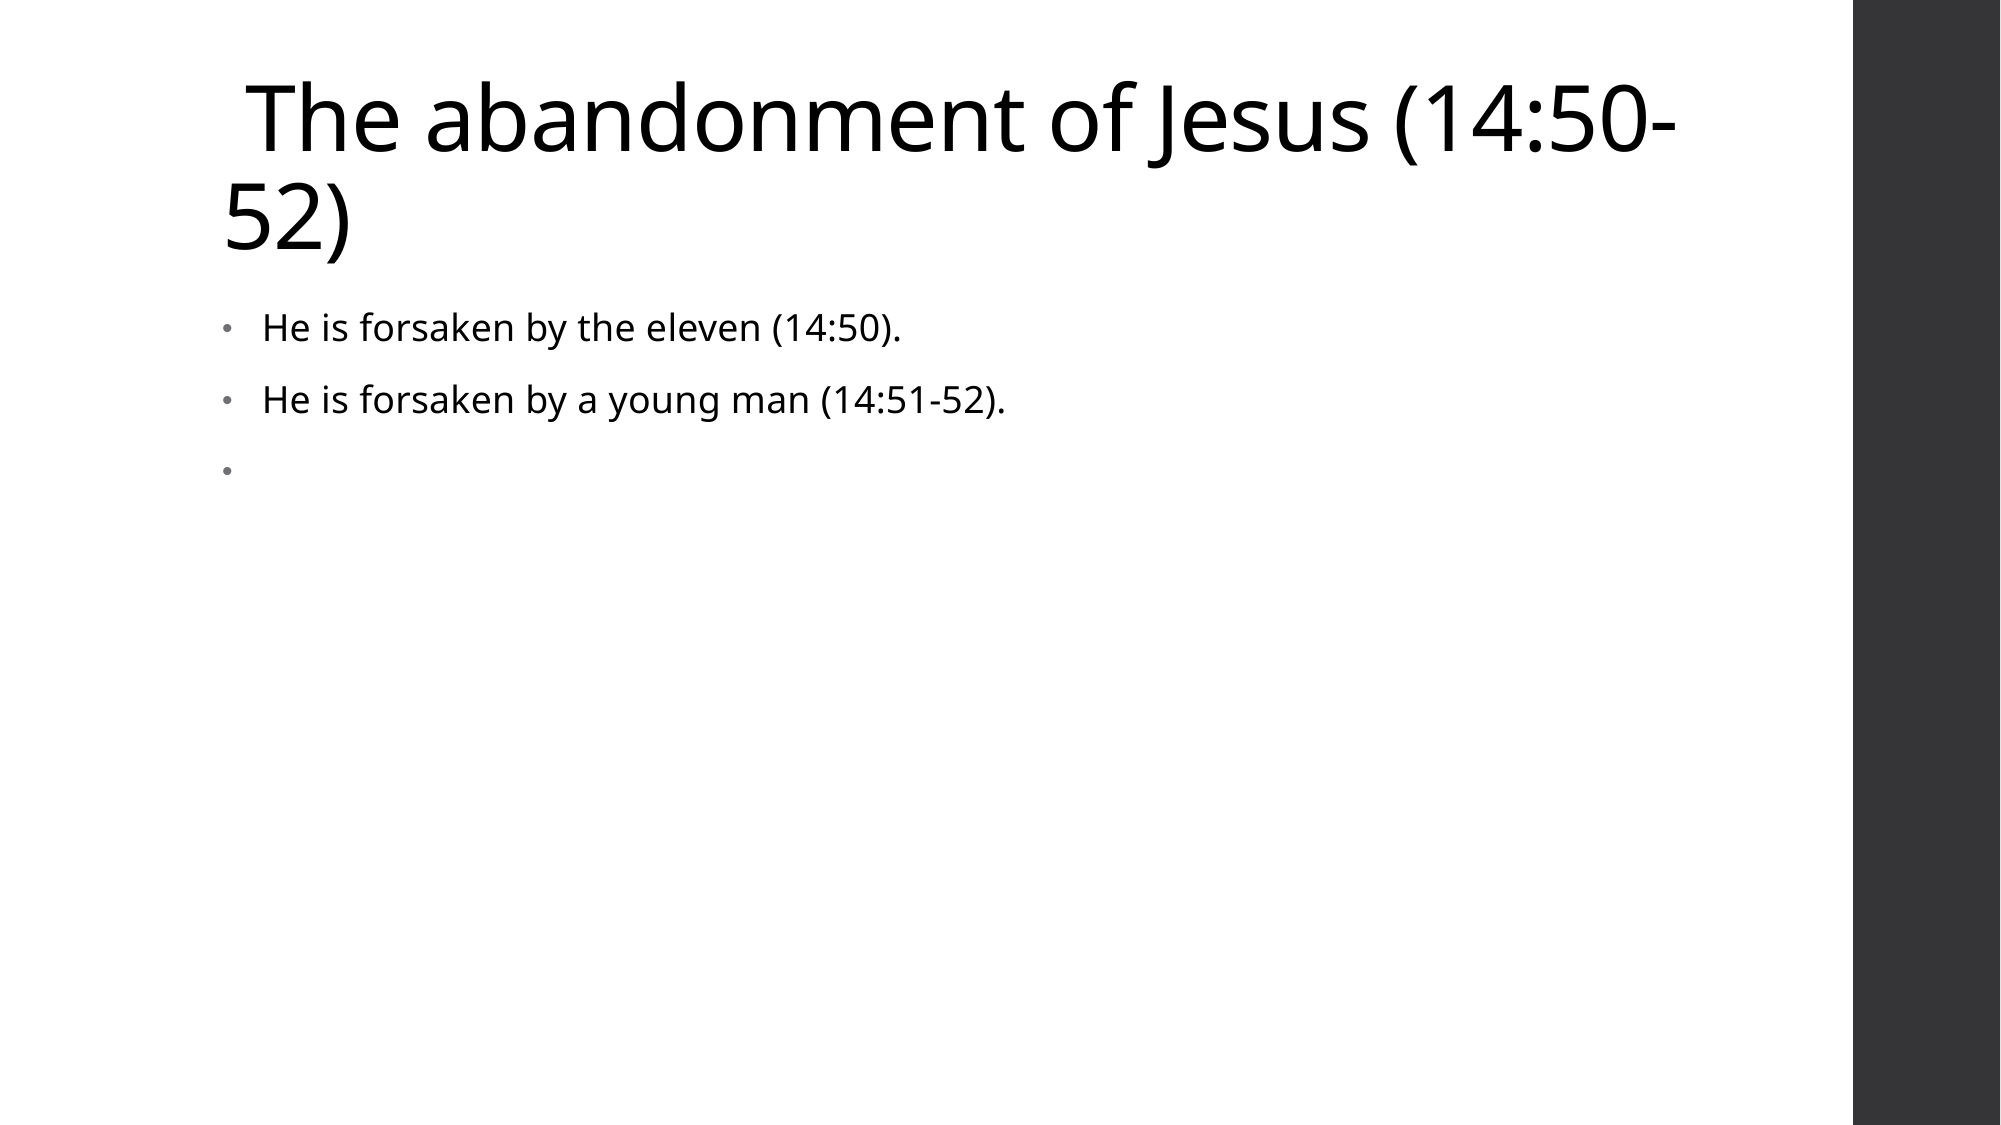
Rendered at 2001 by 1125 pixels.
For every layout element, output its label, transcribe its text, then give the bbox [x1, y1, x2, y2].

list He is forsaken by the eleven (14:50). He is forsaken by a young man (14:51-52). [206, 299, 1617, 1014]
title The abandonment of Jesus (14:50-52) [206, 60, 1797, 278]
